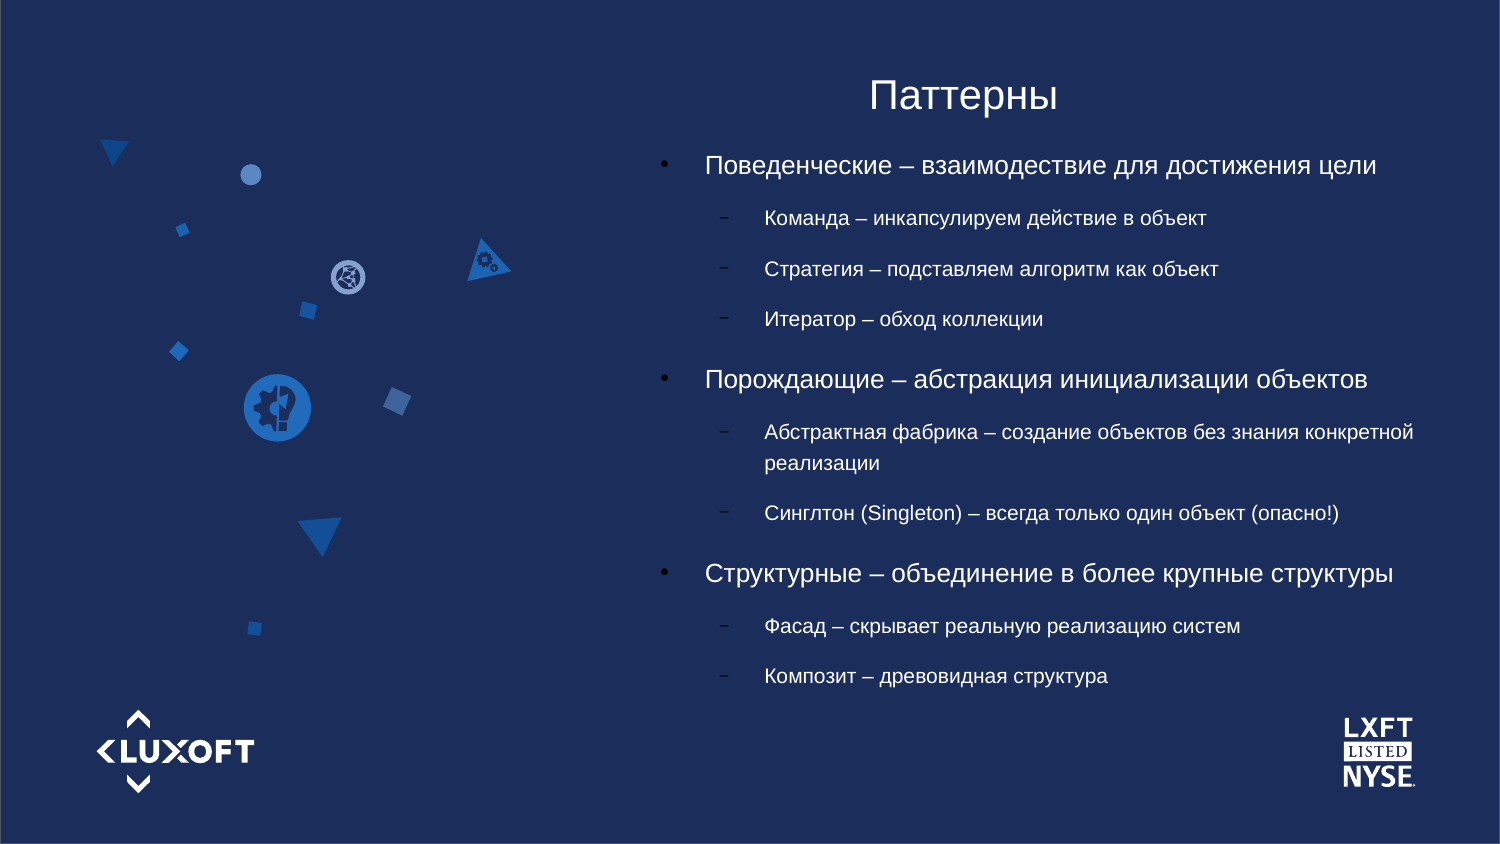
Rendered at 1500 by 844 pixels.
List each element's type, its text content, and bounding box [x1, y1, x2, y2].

title Паттерны [868, 23, 1335, 141]
list Поведенческие – взаимодествие для достижения цели Команда – инкапсулируем действие в объект Стратегия – подставляем алгоритм как объект Итератор – обход коллекции Порождающие – абстракция инициализации объектов Абстрактная фабрика – создание объектов без знания конкретной реализации Синглтон (Singleton) – всегда только один объект (опасно!) Структурные – объединение в более крупные структуры Фасад – скрывает реальную реализацию систем Композит – древовидная структура [645, 141, 1458, 697]
